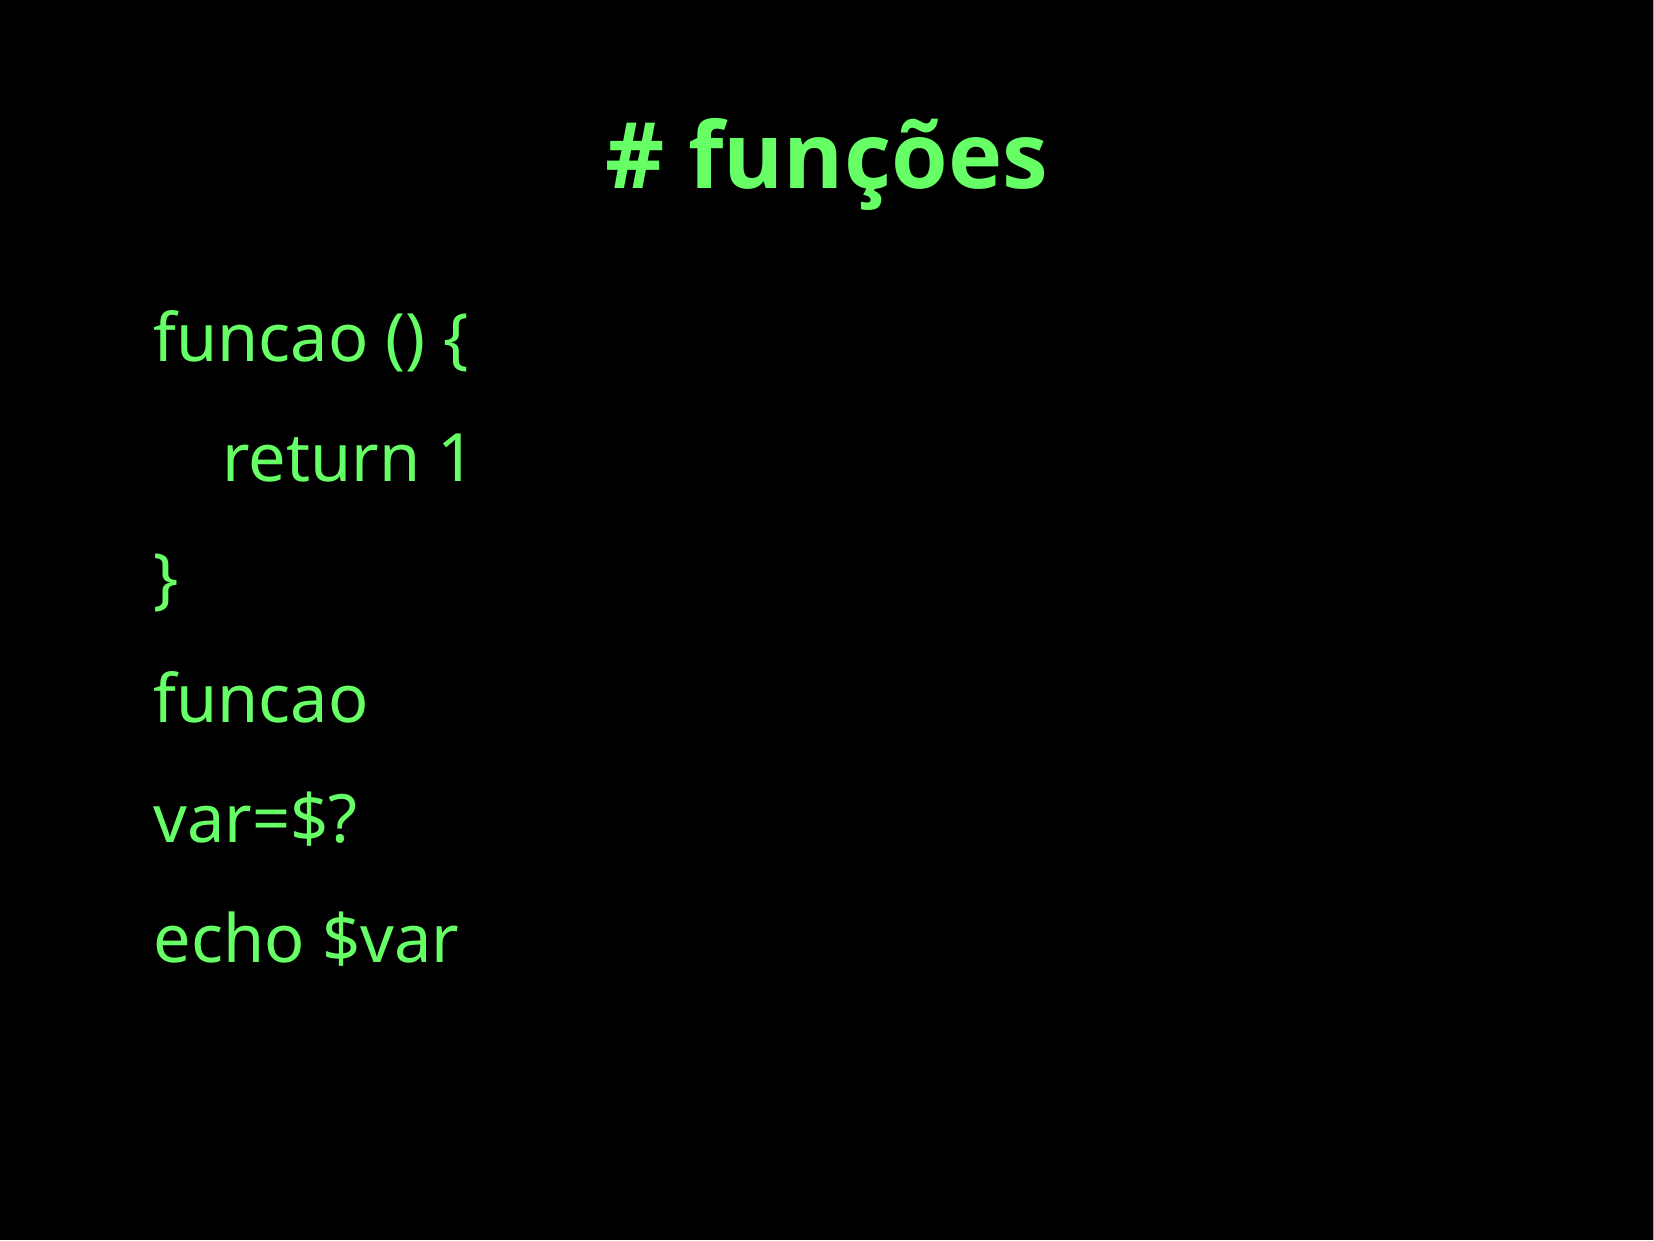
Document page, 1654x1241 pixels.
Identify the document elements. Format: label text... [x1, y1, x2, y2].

title # funções [82, 49, 1571, 257]
list funcao () { return 1 } funcao var=$? echo $var [82, 290, 1571, 1010]
